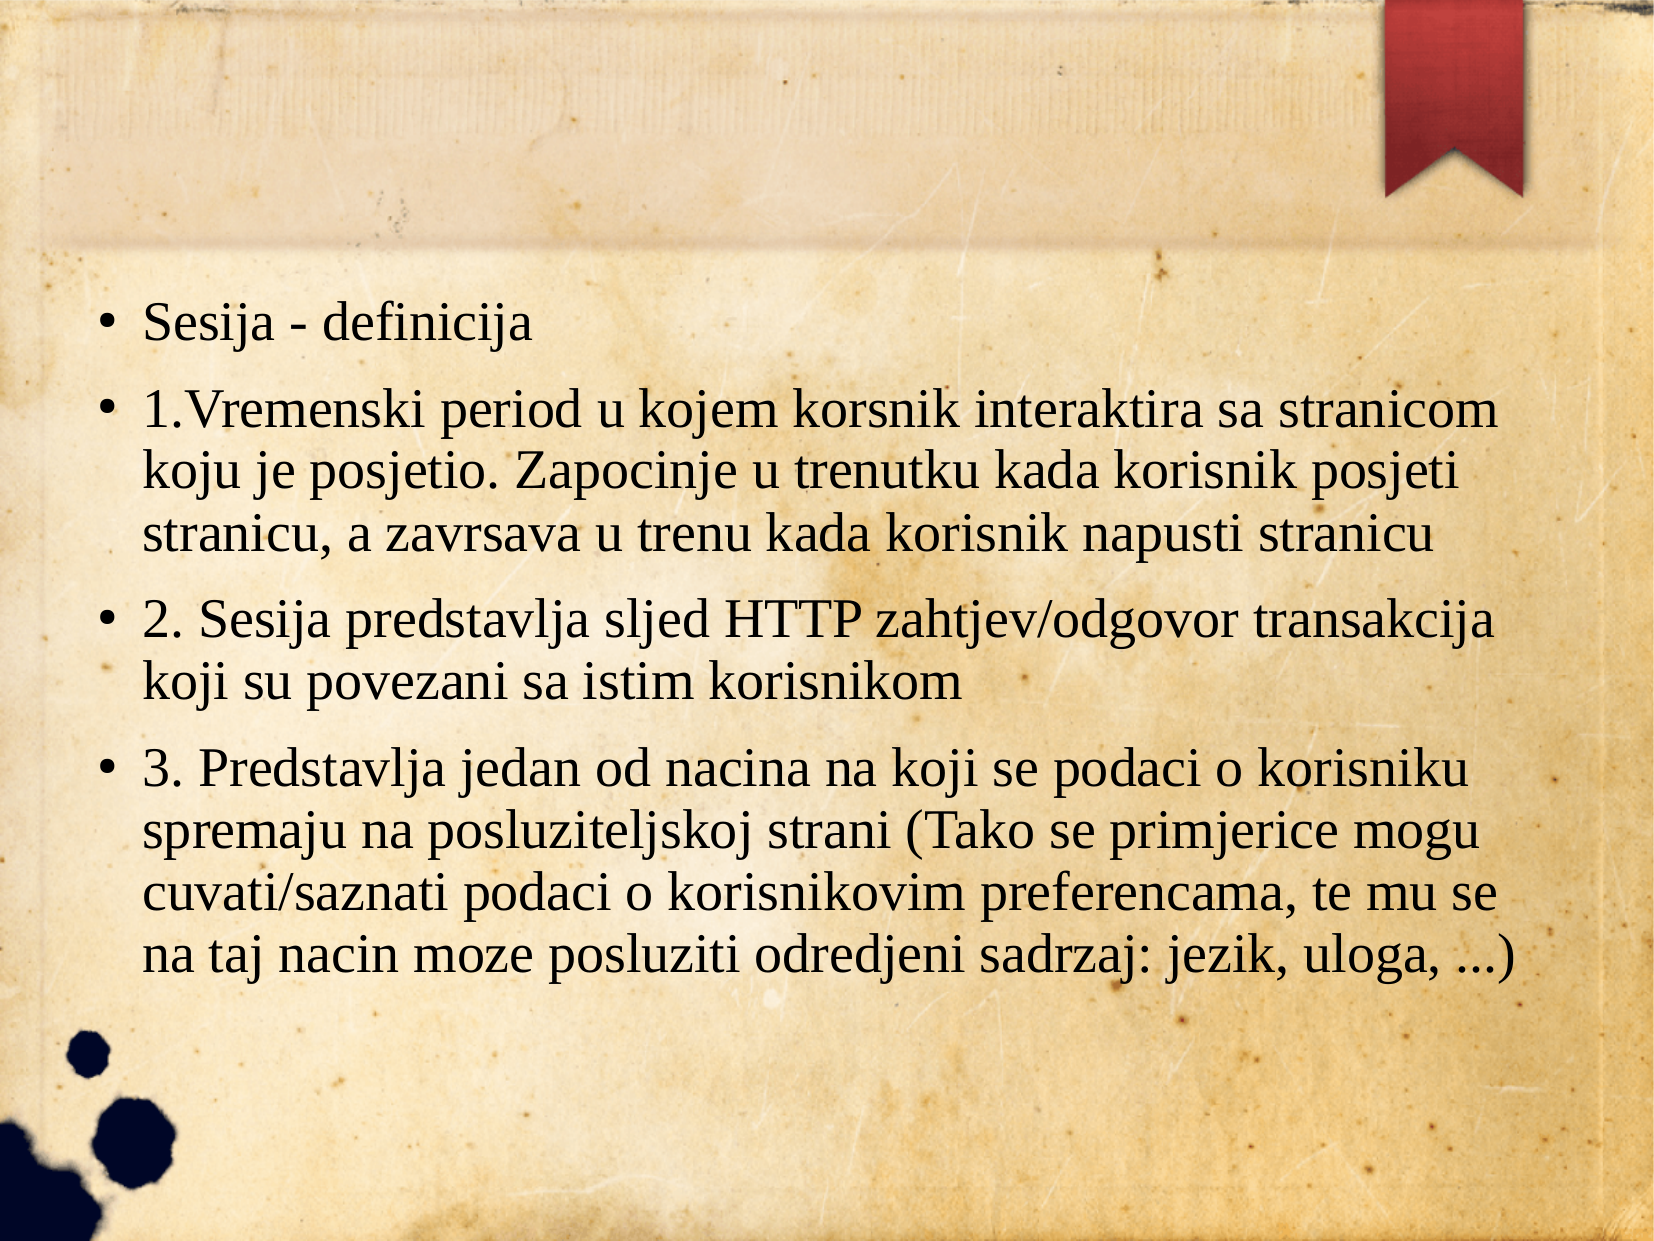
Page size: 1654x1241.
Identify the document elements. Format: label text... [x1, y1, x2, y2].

picture [0, 0, 1654, 1241]
list Sesija - definicija 1.Vremenski period u kojem korsnik interaktira sa stranicom koju je posjetio. Zapocinje u trenutku kada korisnik posjeti stranicu, a zavrsava u trenu kada korisnik napusti stranicu 2. Sesija predstavlja sljed HTTP zahtjev/odgovor transakcija koji su povezani sa istim korisnikom 3. Predstavlja jedan od nacina na koji se podaci o korisniku spremaju na posluziteljskoj strani (Tako se primjerice mogu cuvati/saznati podaci o korisnikovim preferencama, te mu se na taj nacin moze posluziti odredjeni sadrzaj: jezik, uloga, ...) [82, 290, 1538, 1010]
